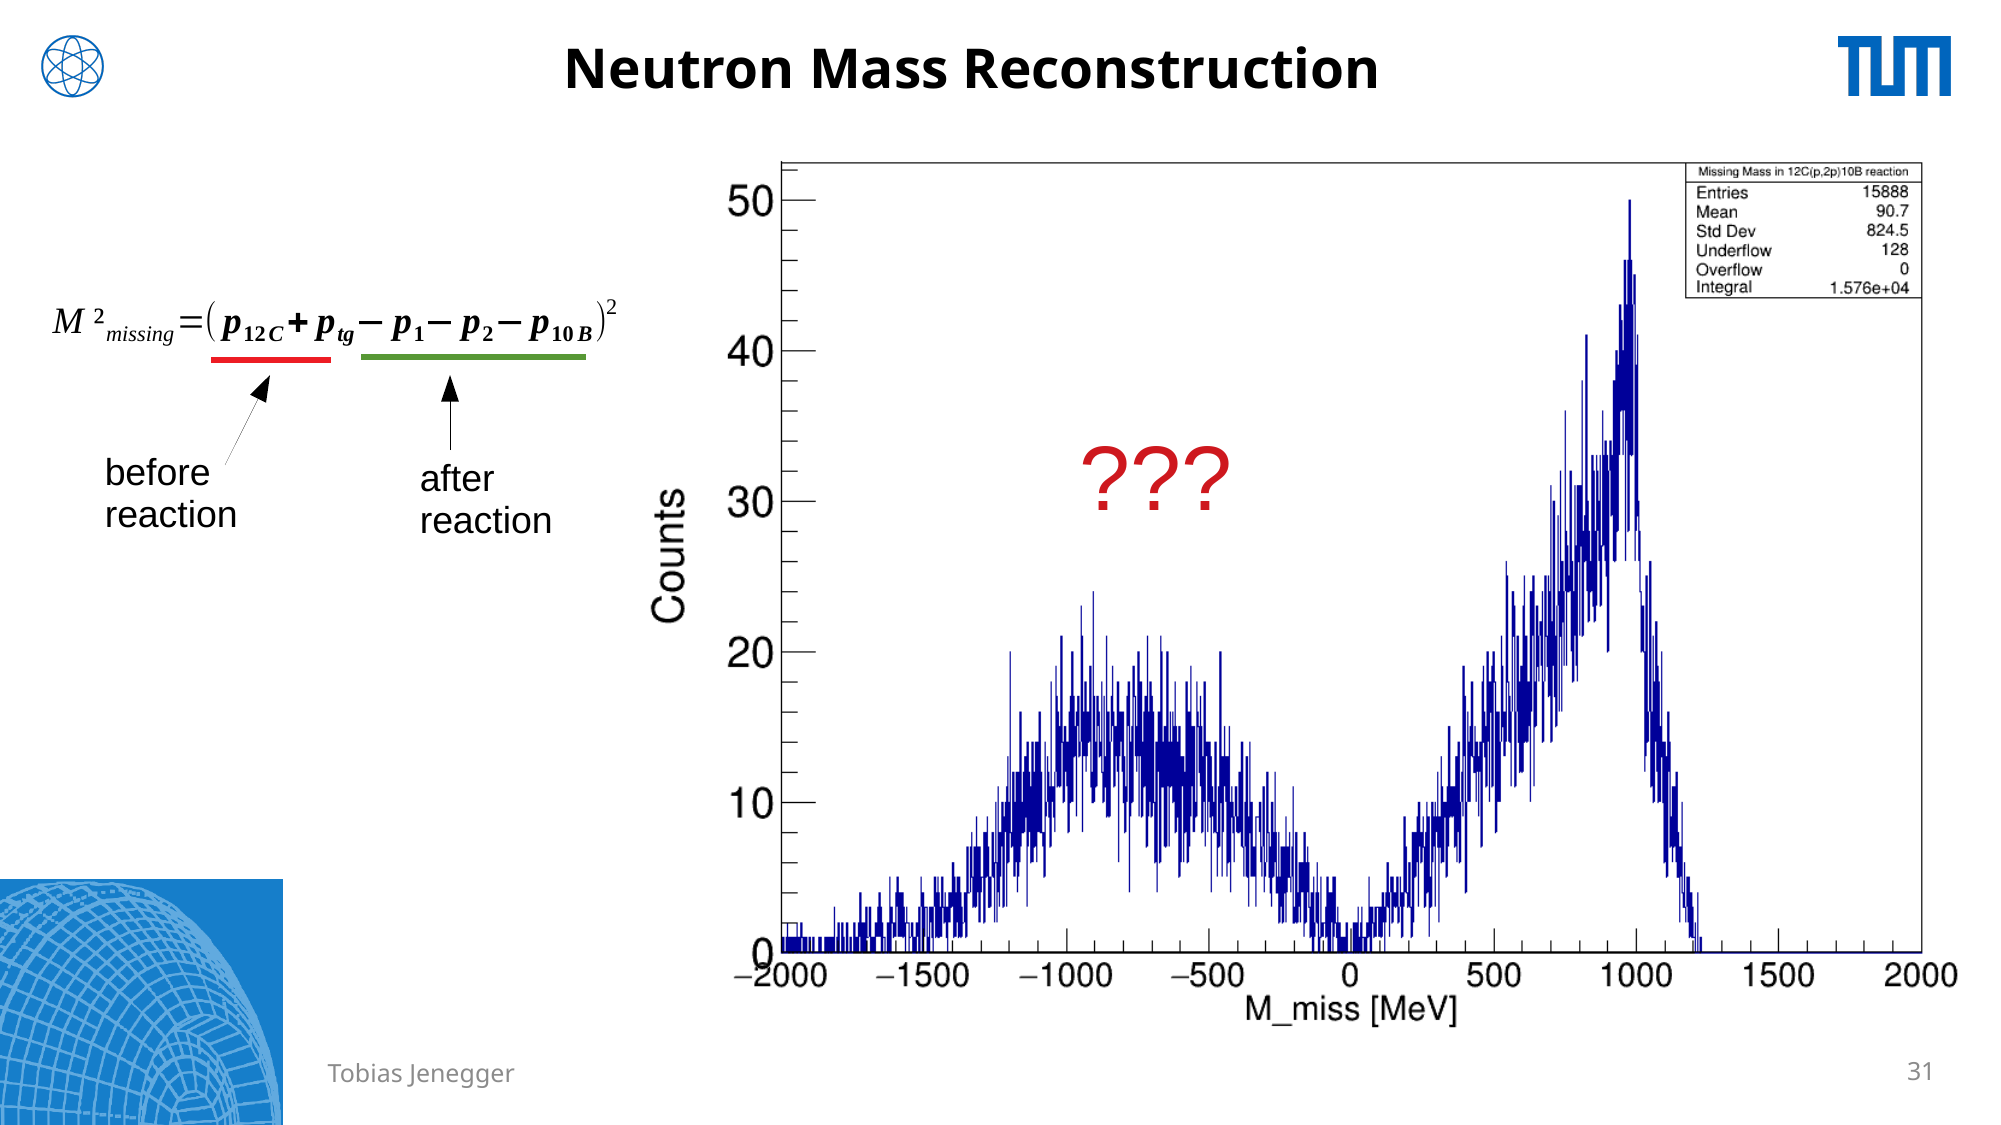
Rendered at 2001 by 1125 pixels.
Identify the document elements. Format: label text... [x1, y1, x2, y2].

chart [45, 294, 624, 347]
slide_number Tobias Jenegger [312, 1042, 588, 1103]
text_box after reaction [405, 450, 649, 549]
picture [648, 144, 1966, 1036]
picture [0, 879, 283, 1125]
slide_number <number> [1500, 1042, 1951, 1103]
picture [1838, 36, 1951, 96]
text_box ??? [1065, 420, 1516, 538]
text_box before reaction [90, 444, 316, 586]
picture [36, 30, 108, 101]
title Neutron Mass Reconstruction [137, 32, 1809, 109]
